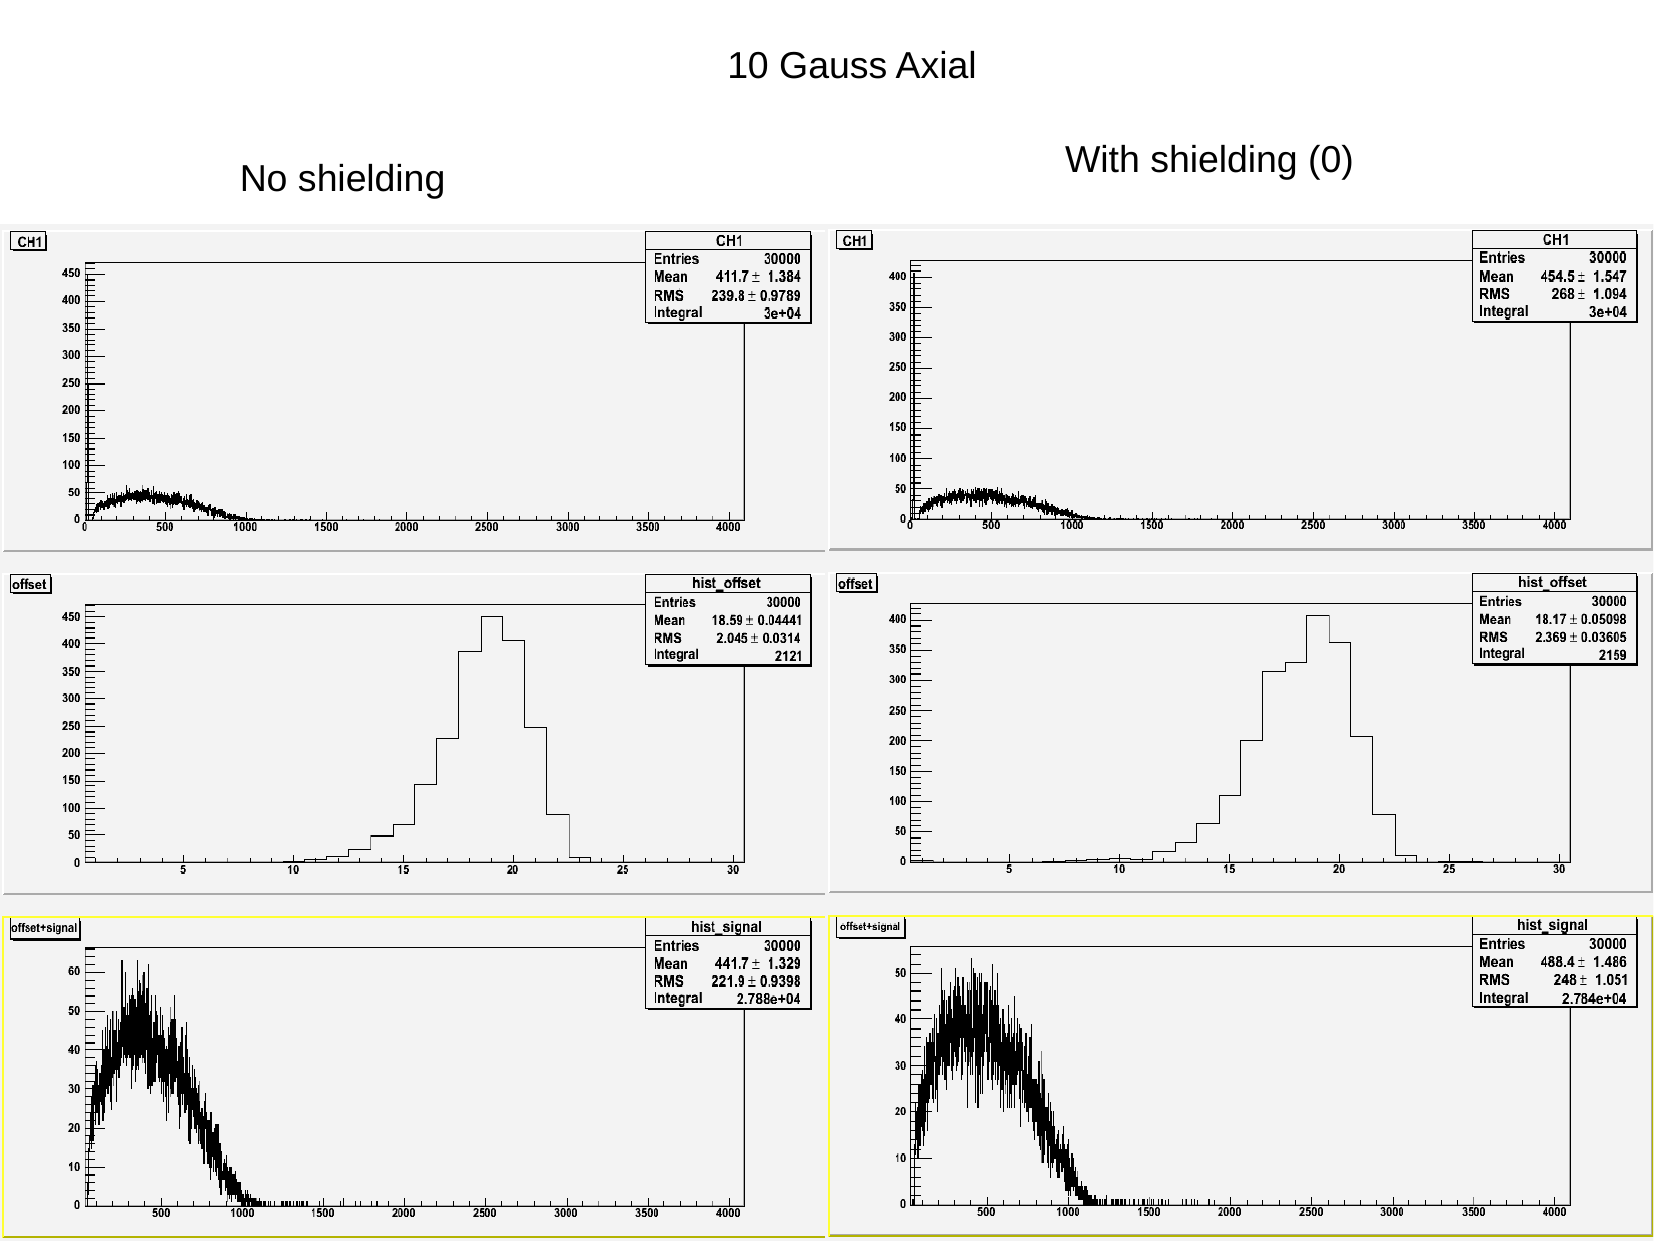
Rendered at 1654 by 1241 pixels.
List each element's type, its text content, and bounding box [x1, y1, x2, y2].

text_box 10 Gauss Axial [712, 37, 1051, 95]
picture [0, 224, 1654, 1241]
text_box No shielding [225, 150, 563, 207]
text_box With shielding (0) [1050, 130, 1388, 188]
